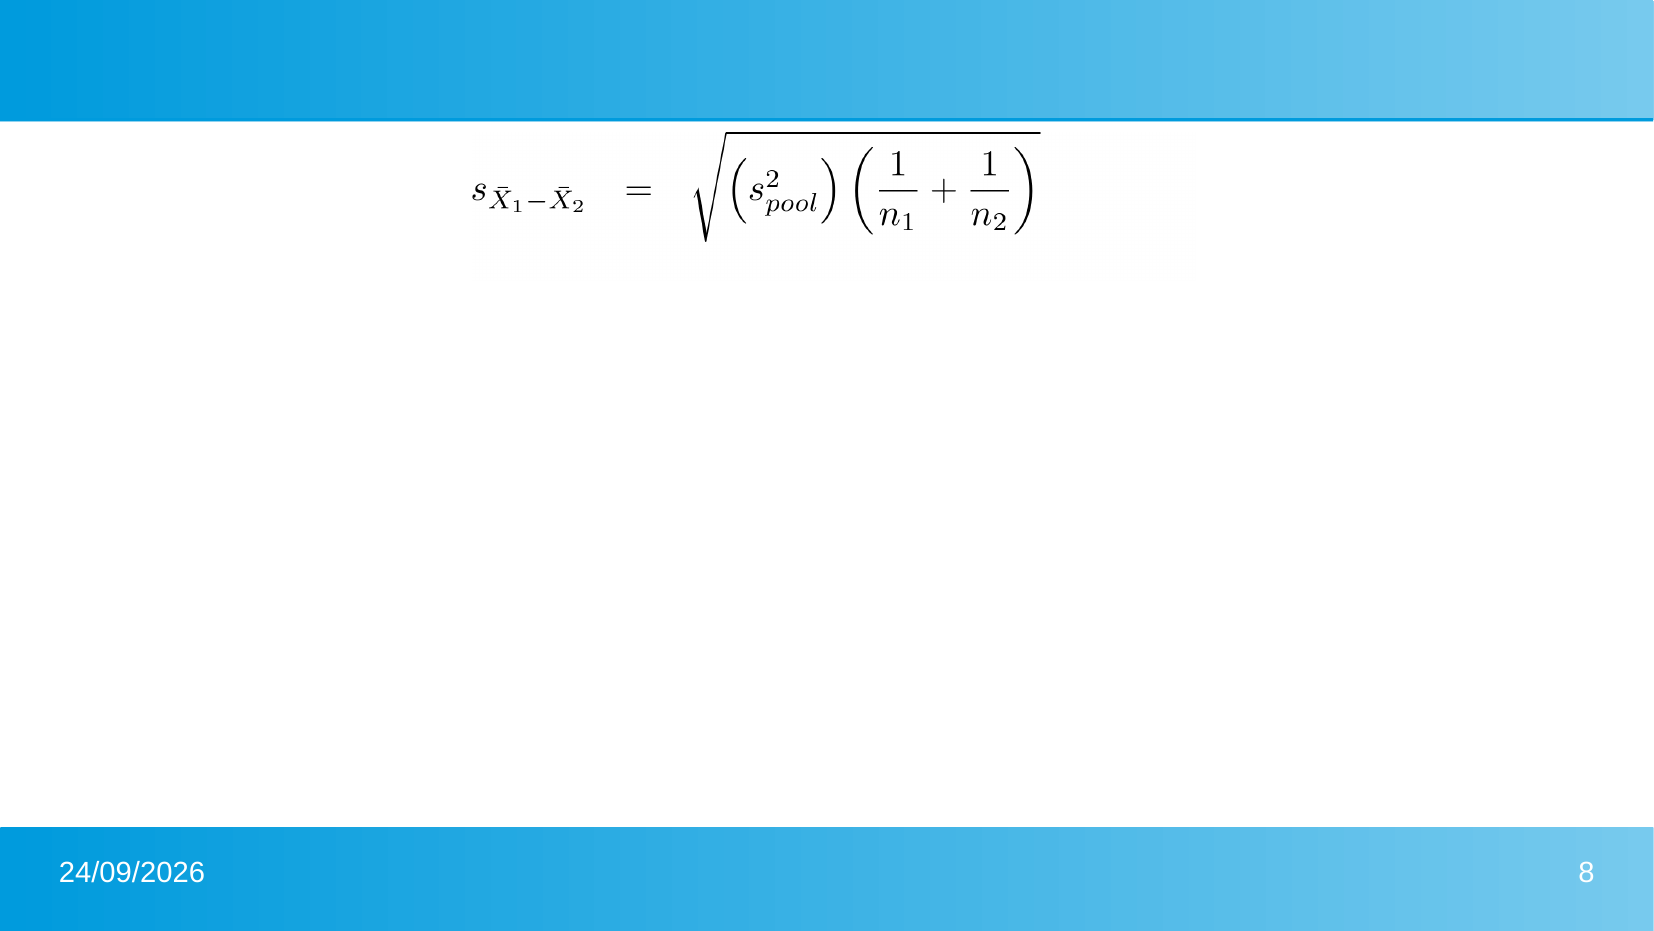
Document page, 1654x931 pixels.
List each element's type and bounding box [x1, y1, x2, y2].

picture [472, 132, 1196, 281]
